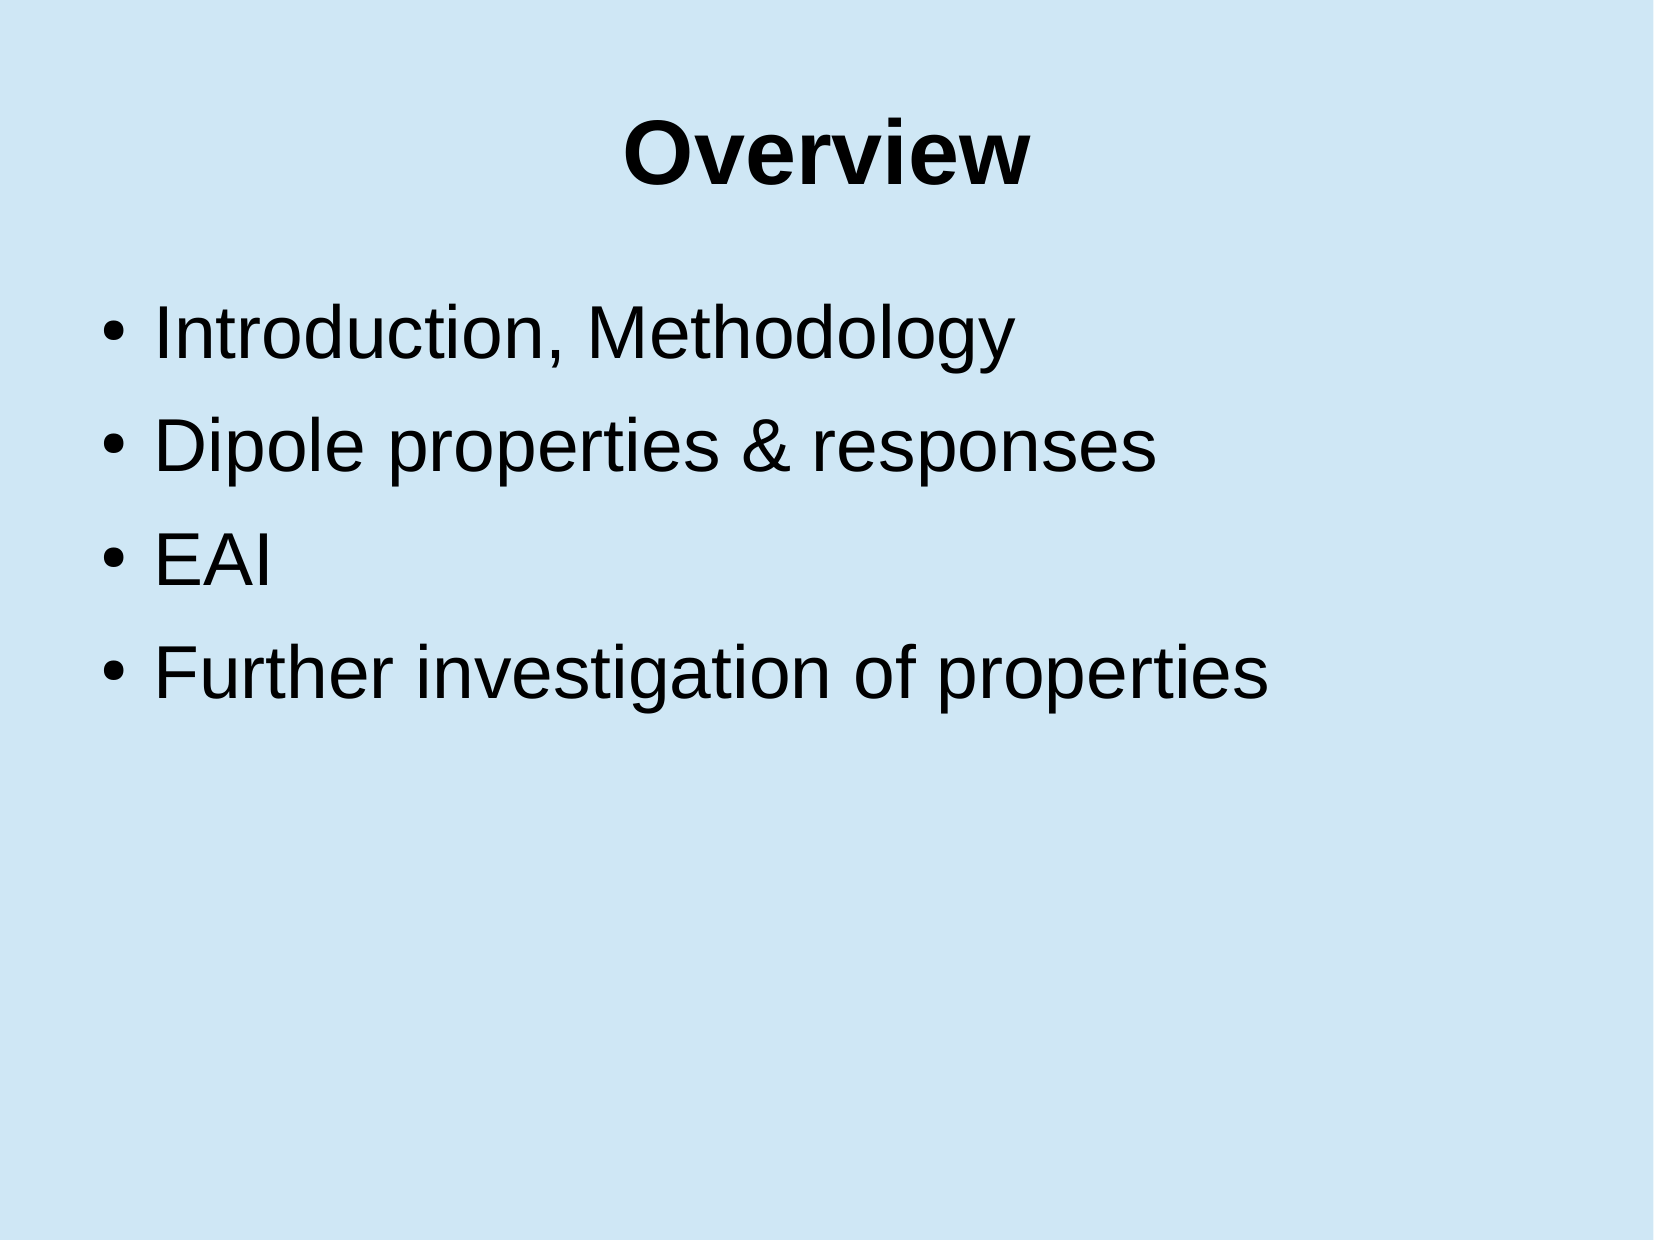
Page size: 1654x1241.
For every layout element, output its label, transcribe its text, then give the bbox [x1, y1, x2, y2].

list Introduction, Methodology Dipole properties & responses EAI Further investigation of properties [82, 290, 1571, 1010]
title Overview [82, 49, 1571, 257]
